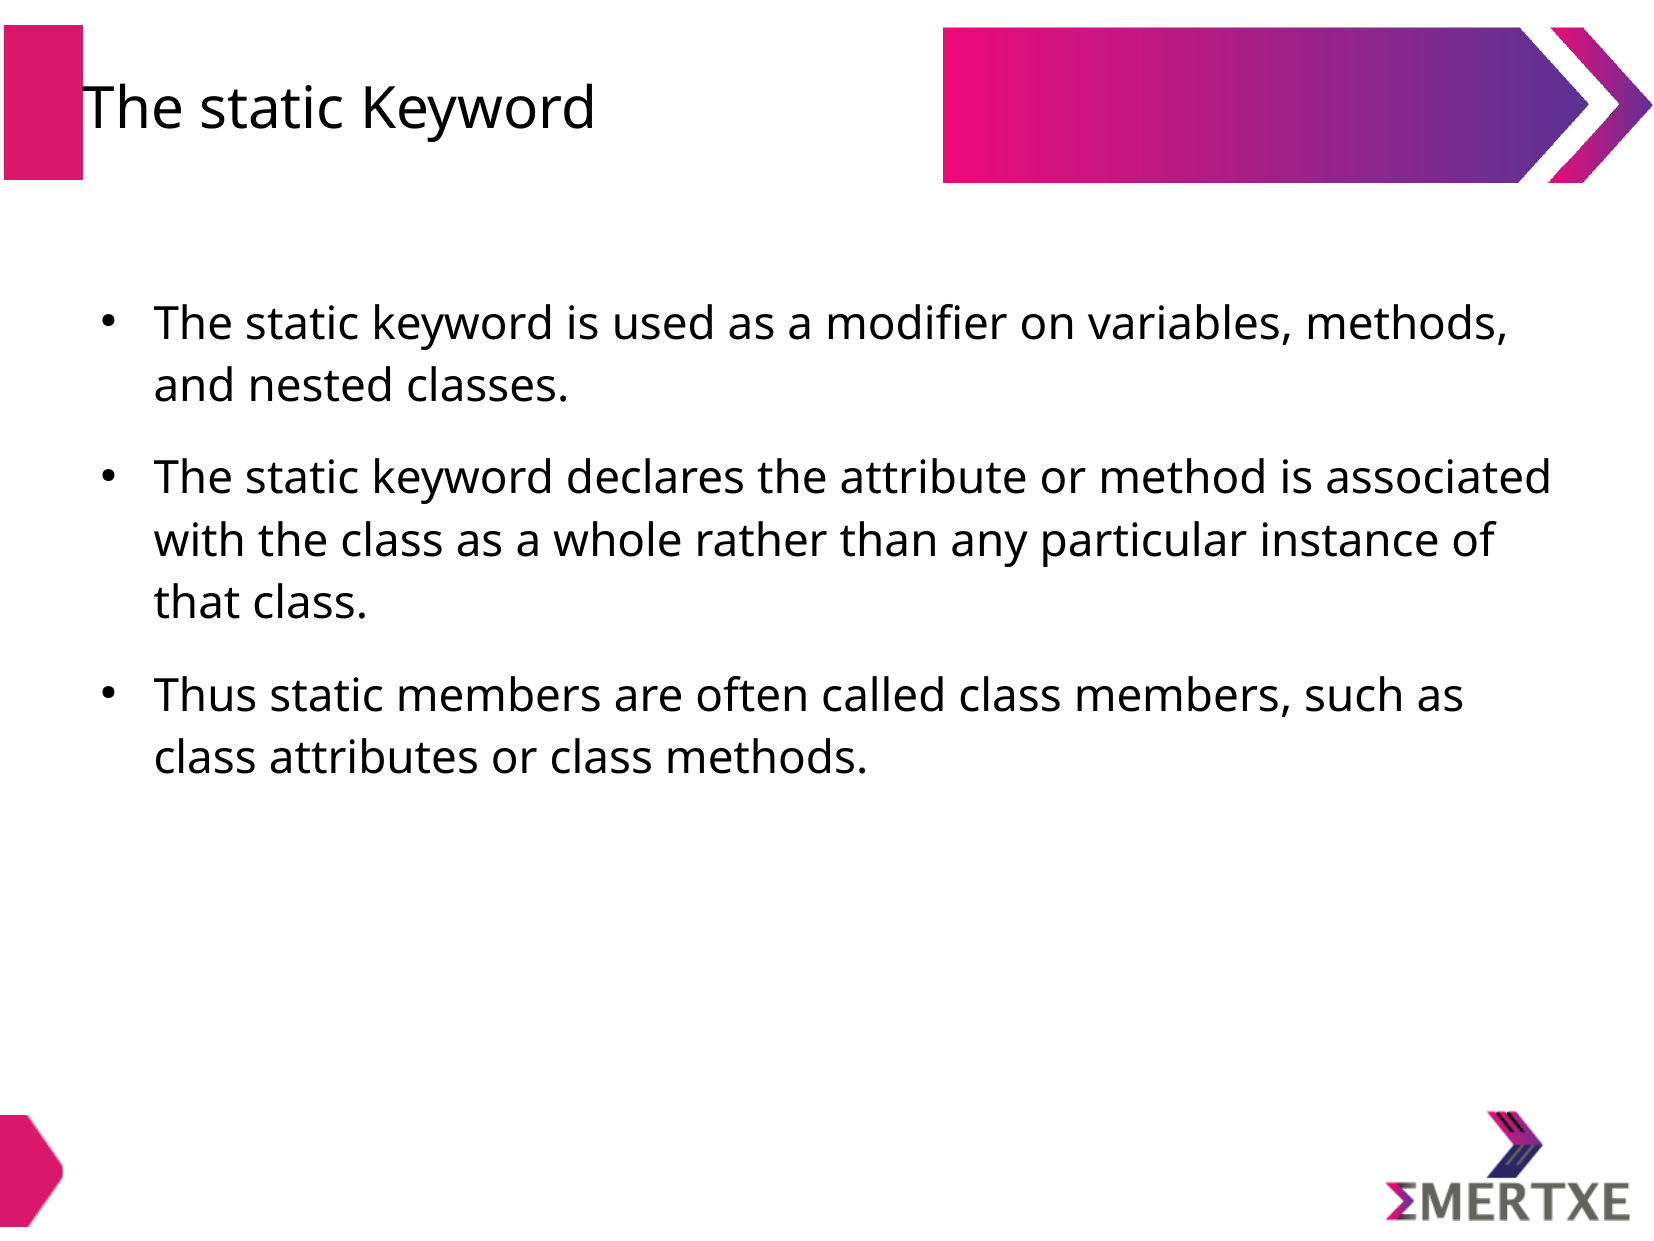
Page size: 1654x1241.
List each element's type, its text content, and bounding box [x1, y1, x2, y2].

picture [1571, 27, 1653, 183]
list The static keyword is used as a modifier on variables, methods, and nested classes. The static keyword declares the attribute or method is associated with the class as a whole rather than any particular instance of that class. Thus static members are often called class members, such as class attributes or class methods. [82, 290, 1571, 1010]
title The static Keyword [82, 2, 1571, 210]
picture [1385, 1107, 1631, 1221]
